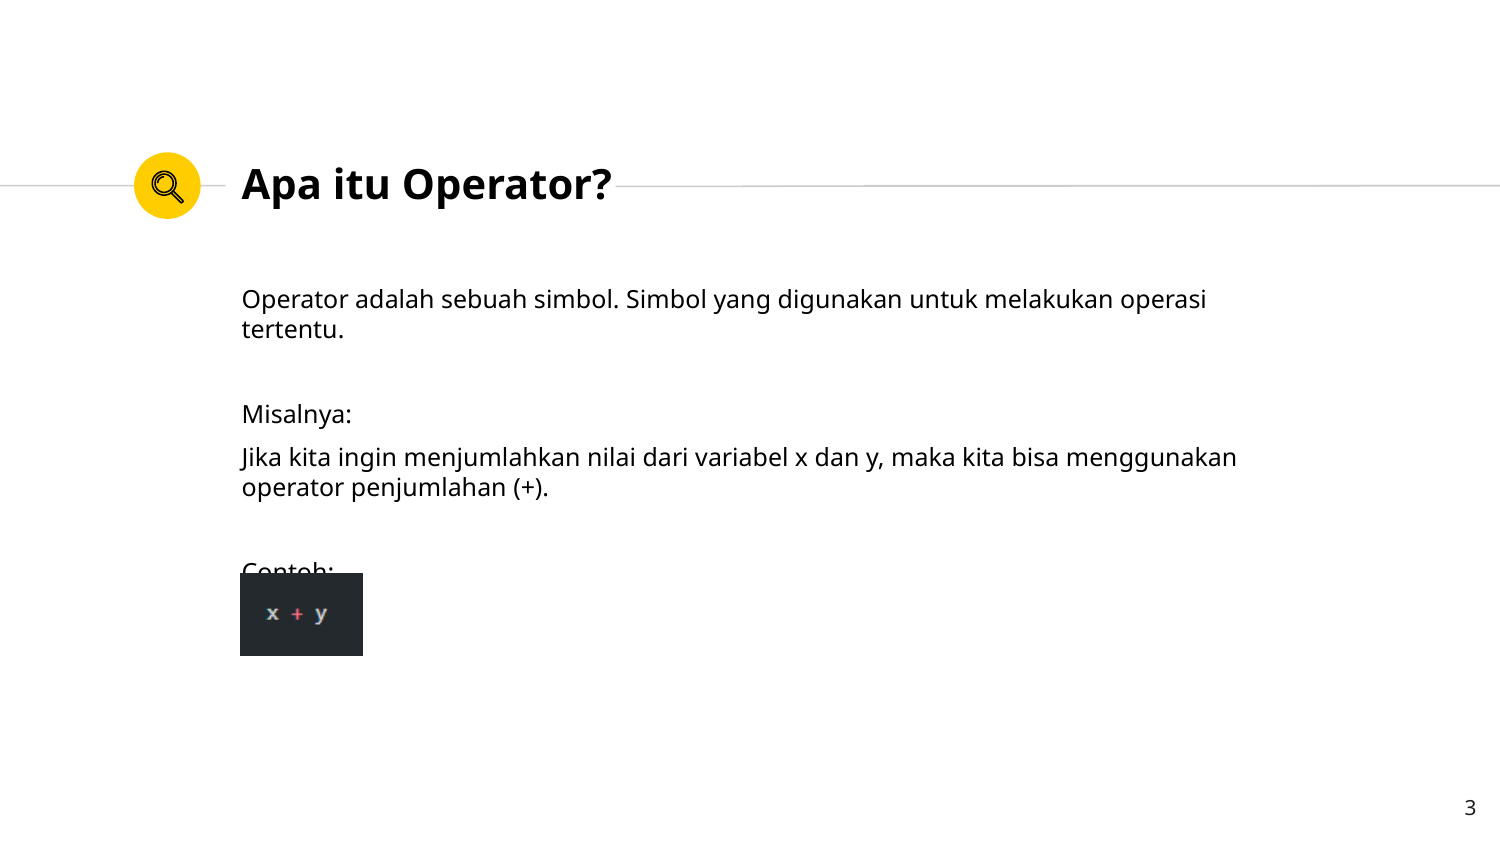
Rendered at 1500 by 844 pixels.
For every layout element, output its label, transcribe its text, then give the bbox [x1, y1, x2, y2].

picture [240, 573, 363, 656]
slide_number 1 [1401, 779, 1492, 844]
title Apa itu Operator? [226, 146, 863, 219]
list Operator adalah sebuah simbol. Simbol yang digunakan untuk melakukan operasi tertentu. Misalnya: Jika kita ingin menjumlahkan nilai dari variabel x dan y, maka kita bisa menggunakan operator penjumlahan (+). Contoh: [226, 268, 1275, 468]
